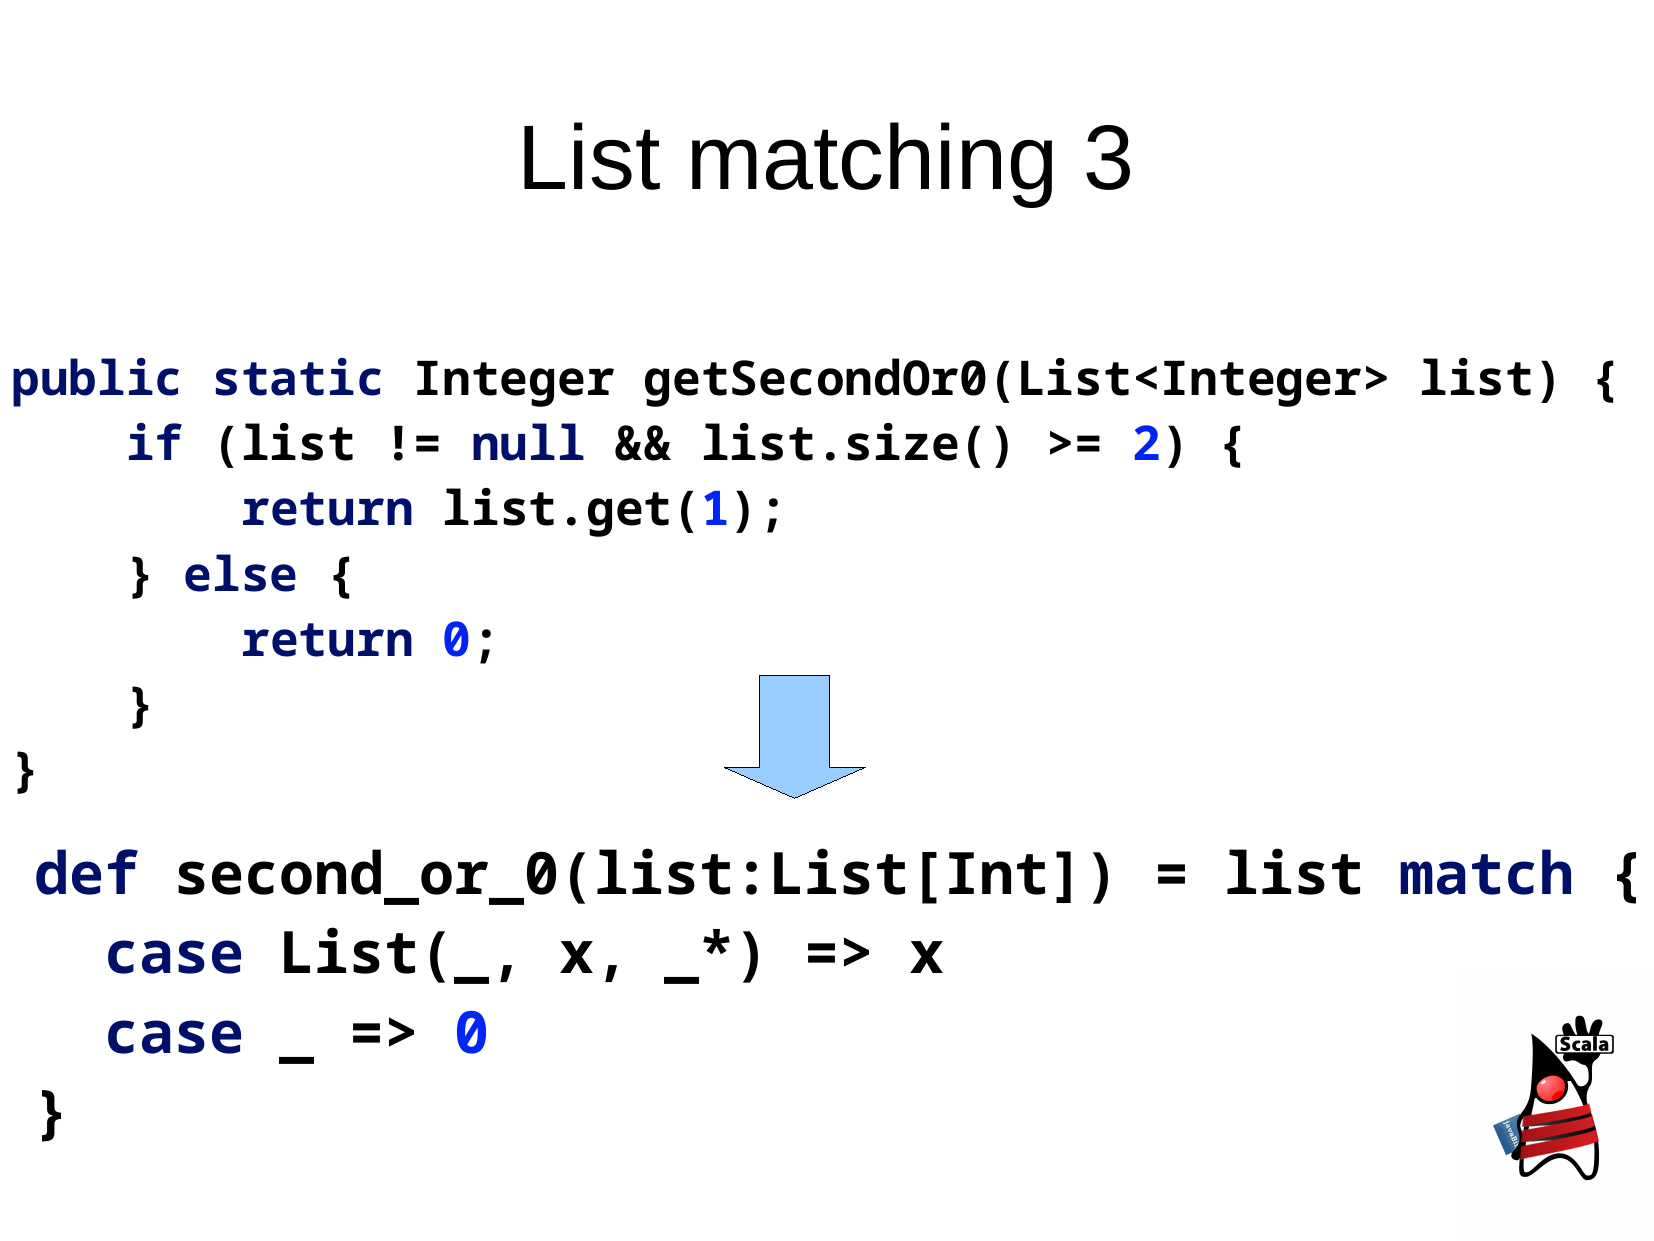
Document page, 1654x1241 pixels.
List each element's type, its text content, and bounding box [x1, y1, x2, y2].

text_box public static Integer getSecondOr0(List<Integer> list) { if (list != null && list.size() >= 2) { return list.get(1); } else { return 0; } } [0, 336, 1651, 934]
text_box def second_or_0(list:List[Int]) = list match { case List(_, x, _*) => x case _ => 0 } [19, 825, 1654, 1131]
text_box List matching 3 [82, 56, 1571, 250]
text_box [724, 675, 866, 799]
